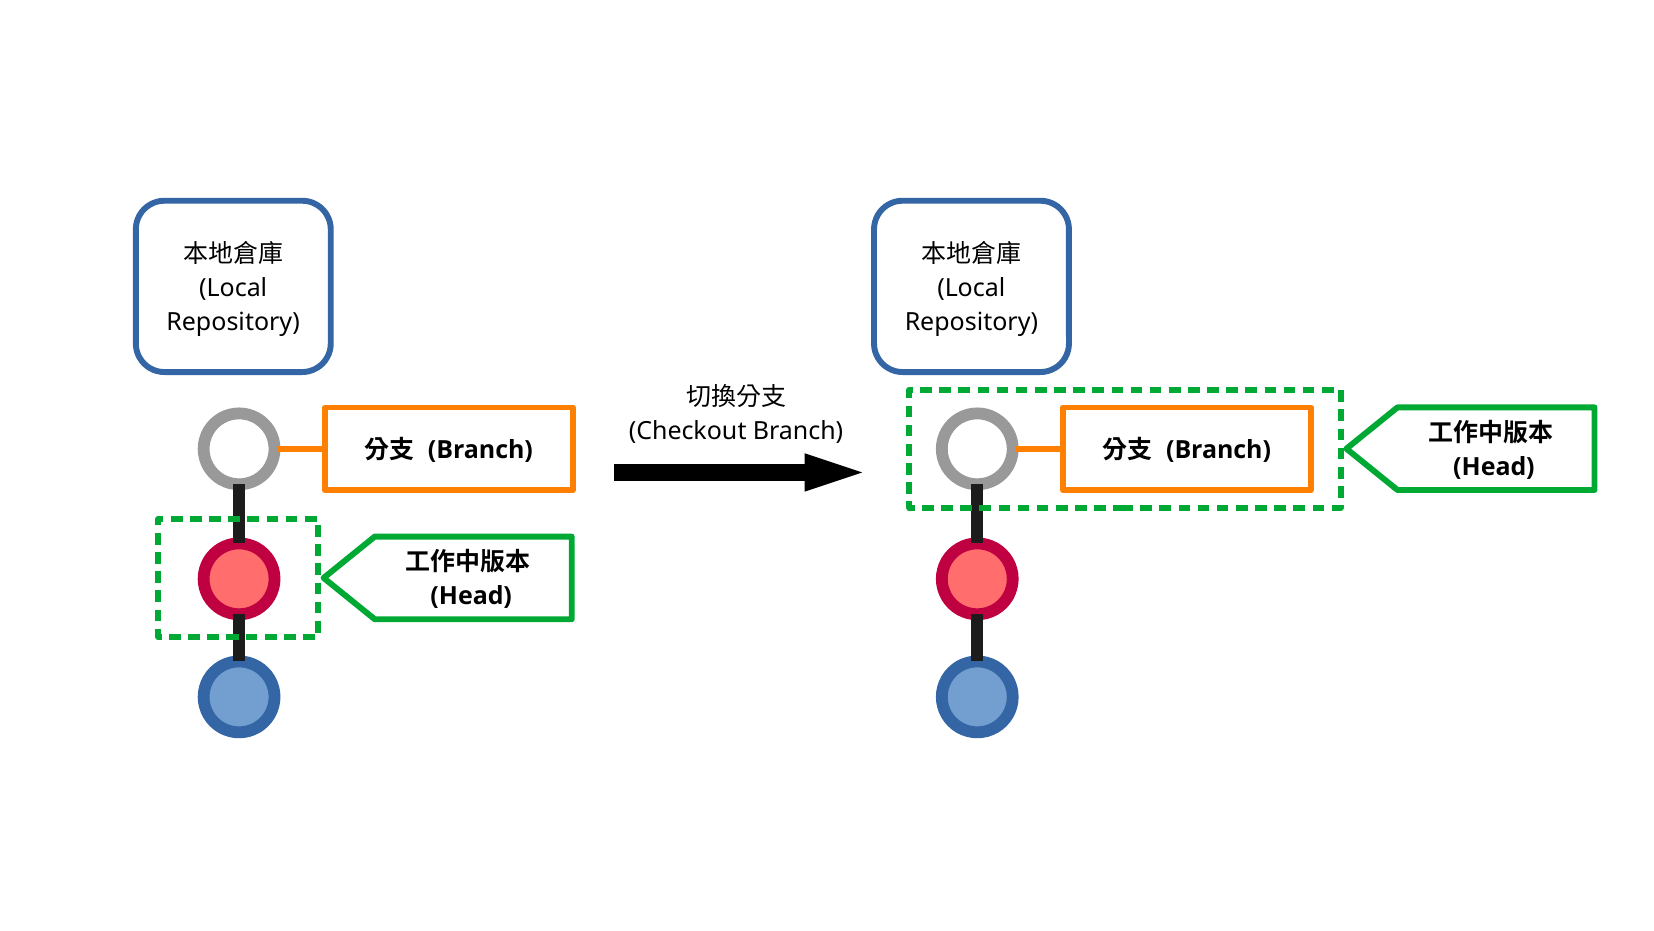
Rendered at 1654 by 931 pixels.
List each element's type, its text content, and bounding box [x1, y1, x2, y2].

text_box [203, 543, 275, 614]
text_box [203, 661, 275, 733]
text_box 切換分支 (Checkout Branch) [614, 354, 863, 472]
text_box 分支 (Branch) [324, 407, 573, 491]
text_box 分支 (Branch) [1062, 407, 1312, 491]
text_box [941, 661, 1013, 733]
text_box 本地倉庫 (Local Repository) [135, 200, 331, 373]
text_box [941, 413, 1013, 484]
text_box 工作中版本 (Head) [1411, 407, 1577, 491]
text_box 本地倉庫 (Local Repository) [874, 200, 1069, 373]
text_box 工作中版本 (Head) [388, 536, 554, 620]
text_box [941, 543, 1013, 614]
text_box [203, 413, 275, 484]
